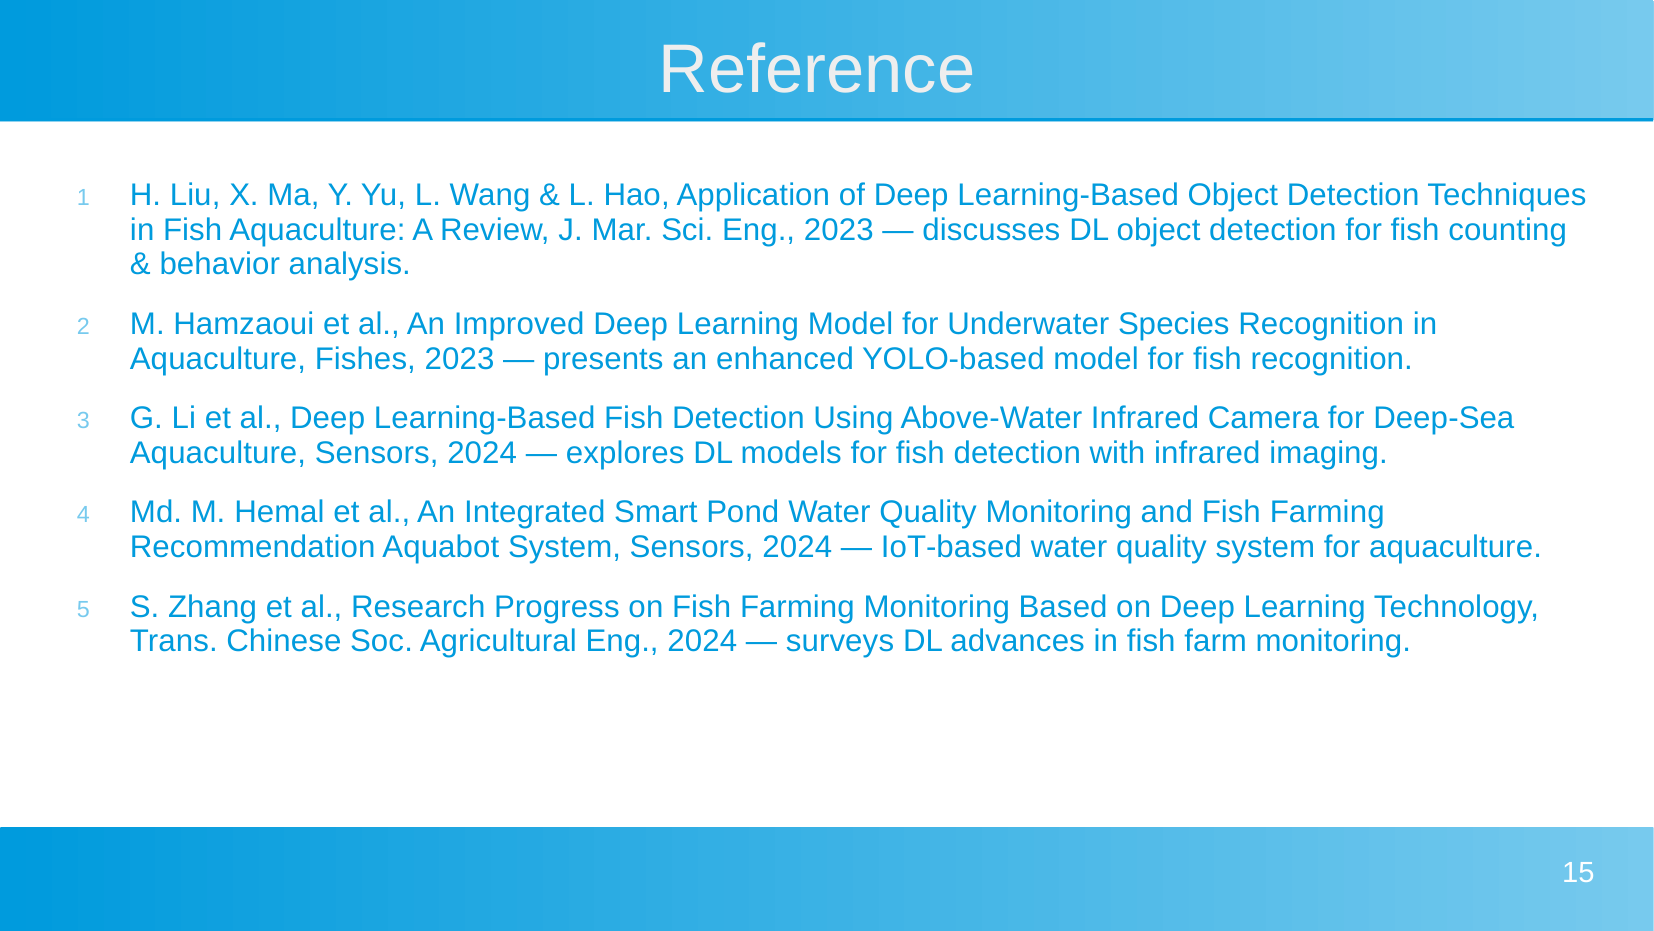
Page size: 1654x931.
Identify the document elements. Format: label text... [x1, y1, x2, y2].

title Reference [59, 29, 1595, 108]
list H. Liu, X. Ma, Y. Yu, L. Wang & L. Hao, Application of Deep Learning-Based Object Detection Techniques in Fish Aquaculture: A Review, J. Mar. Sci. Eng., 2023 — discusses DL object detection for fish counting & behavior analysis. M. Hamzaoui et al., An Improved Deep Learning Model for Underwater Species Recognition in Aquaculture, Fishes, 2023 — presents an enhanced YOLO‑based model for fish recognition. G. Li et al., Deep Learning-Based Fish Detection Using Above‑Water Infrared Camera for Deep‑Sea Aquaculture, Sensors, 2024 — explores DL models for fish detection with infrared imaging. Md. M. Hemal et al., An Integrated Smart Pond Water Quality Monitoring and Fish Farming Recommendation Aquabot System, Sensors, 2024 — IoT‑based water quality system for aquaculture. S. Zhang et al., Research Progress on Fish Farming Monitoring Based on Deep Learning Technology, Trans. Chinese Soc. Agricultural Eng., 2024 — surveys DL advances in fish farm monitoring. [59, 177, 1595, 768]
